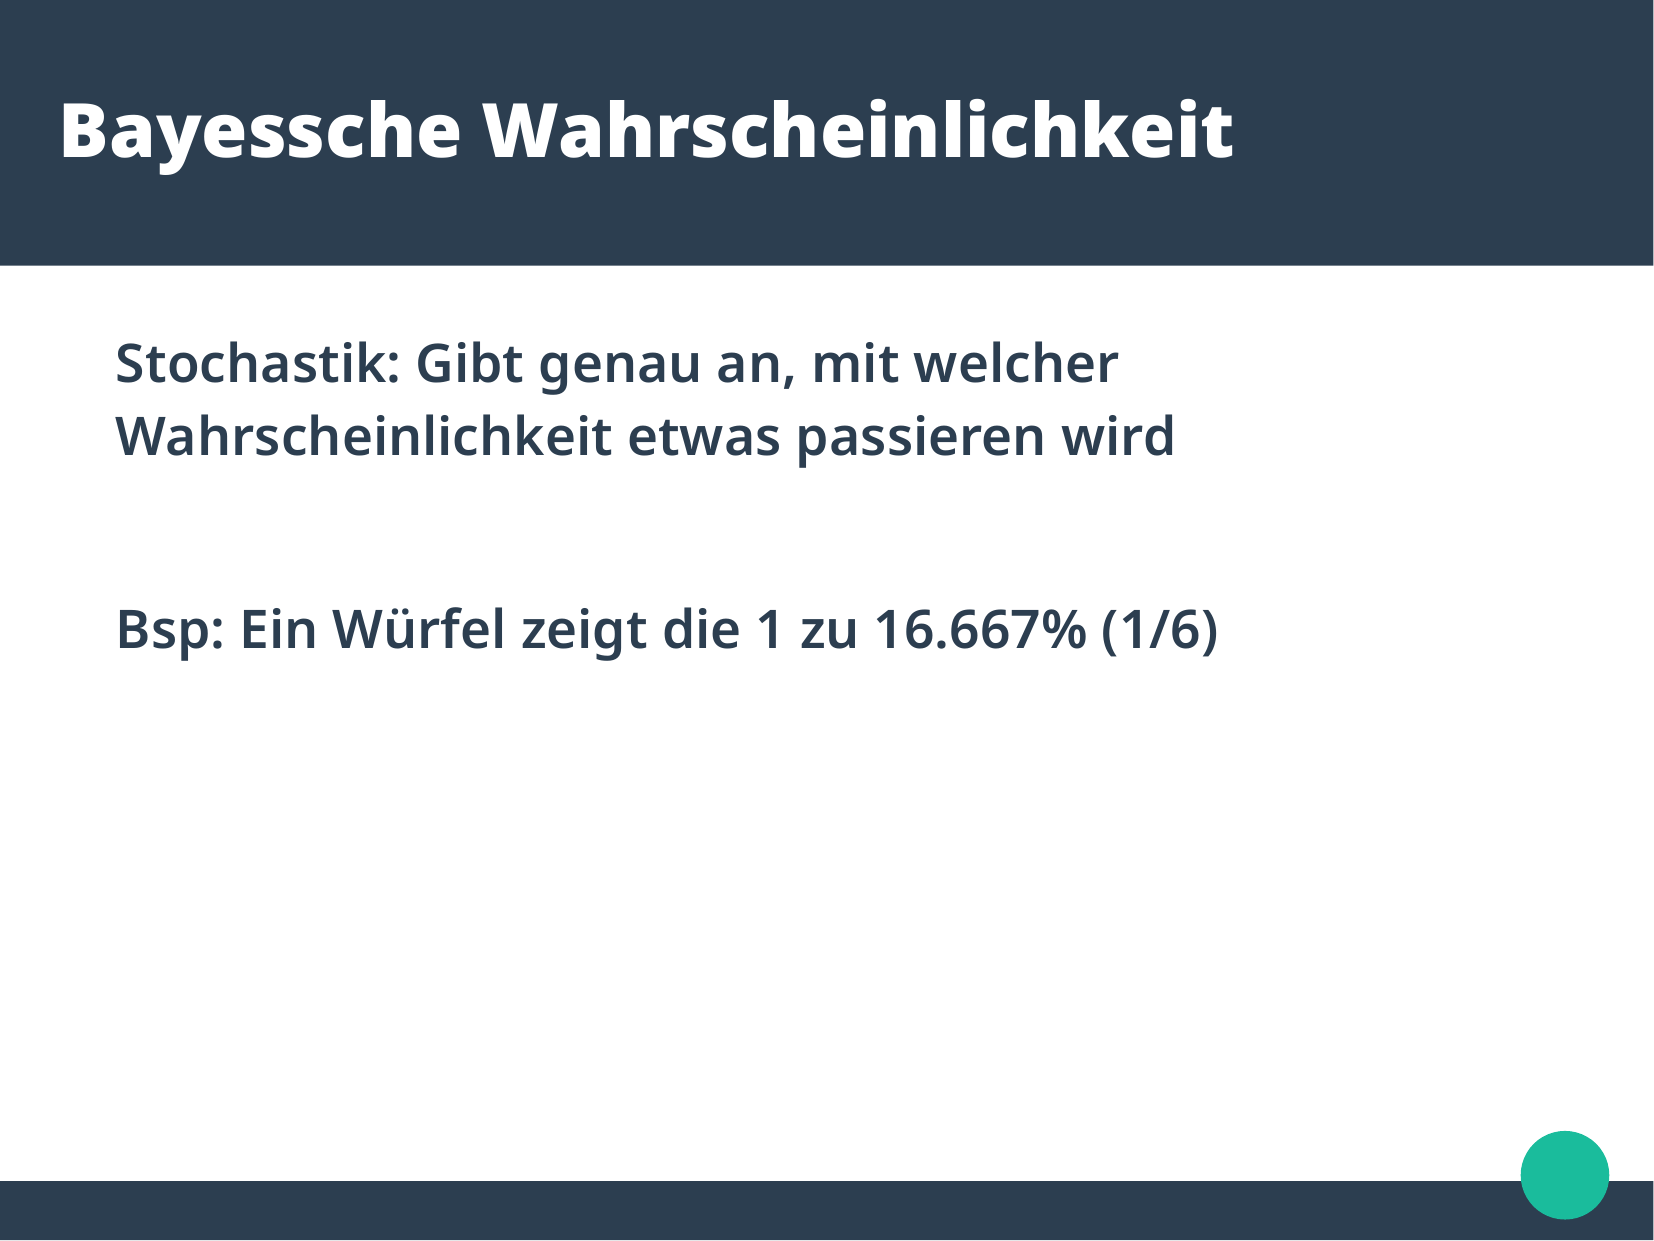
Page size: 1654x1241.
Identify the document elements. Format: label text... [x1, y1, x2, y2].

list Stochastik: Gibt genau an, mit welcher Wahrscheinlichkeit etwas passieren wird Bsp: Ein Würfel zeigt die 1 zu 16.667% (1/6) . [59, 324, 1595, 1152]
title Bayessche Wahrscheinlichkeit [59, 49, 1595, 207]
